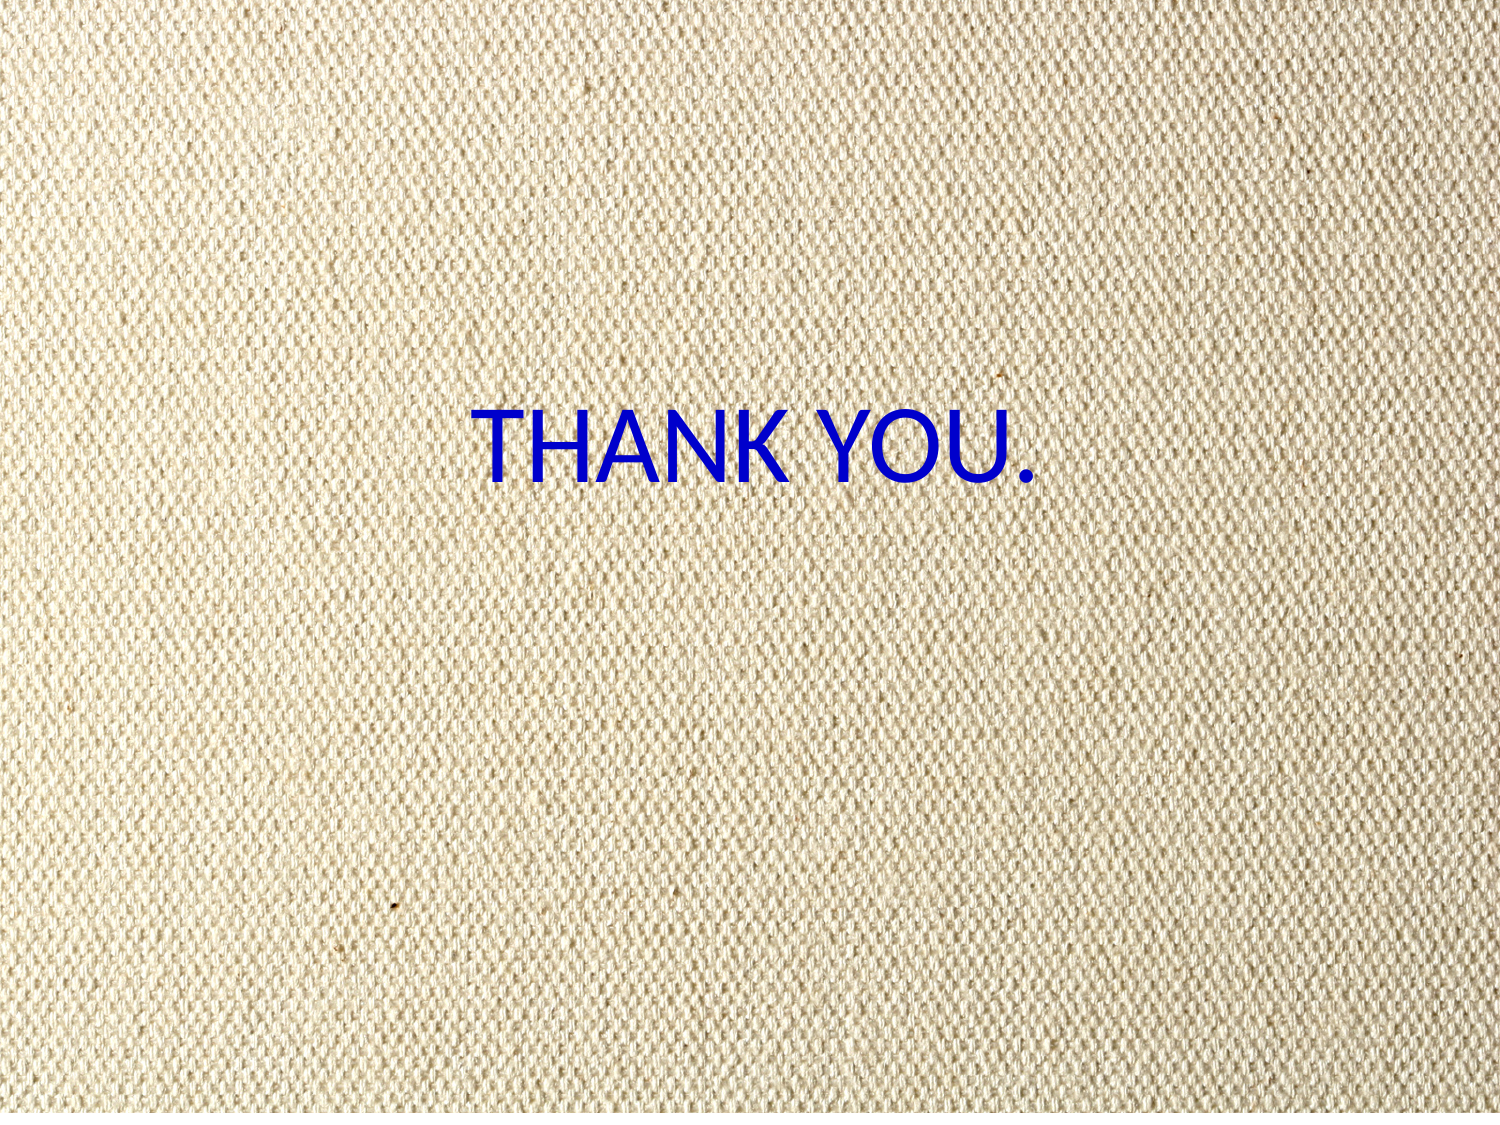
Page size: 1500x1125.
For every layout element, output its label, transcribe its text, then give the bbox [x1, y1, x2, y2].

picture [0, 0, 1500, 1113]
text_box THANK YOU. [112, 362, 1400, 513]
